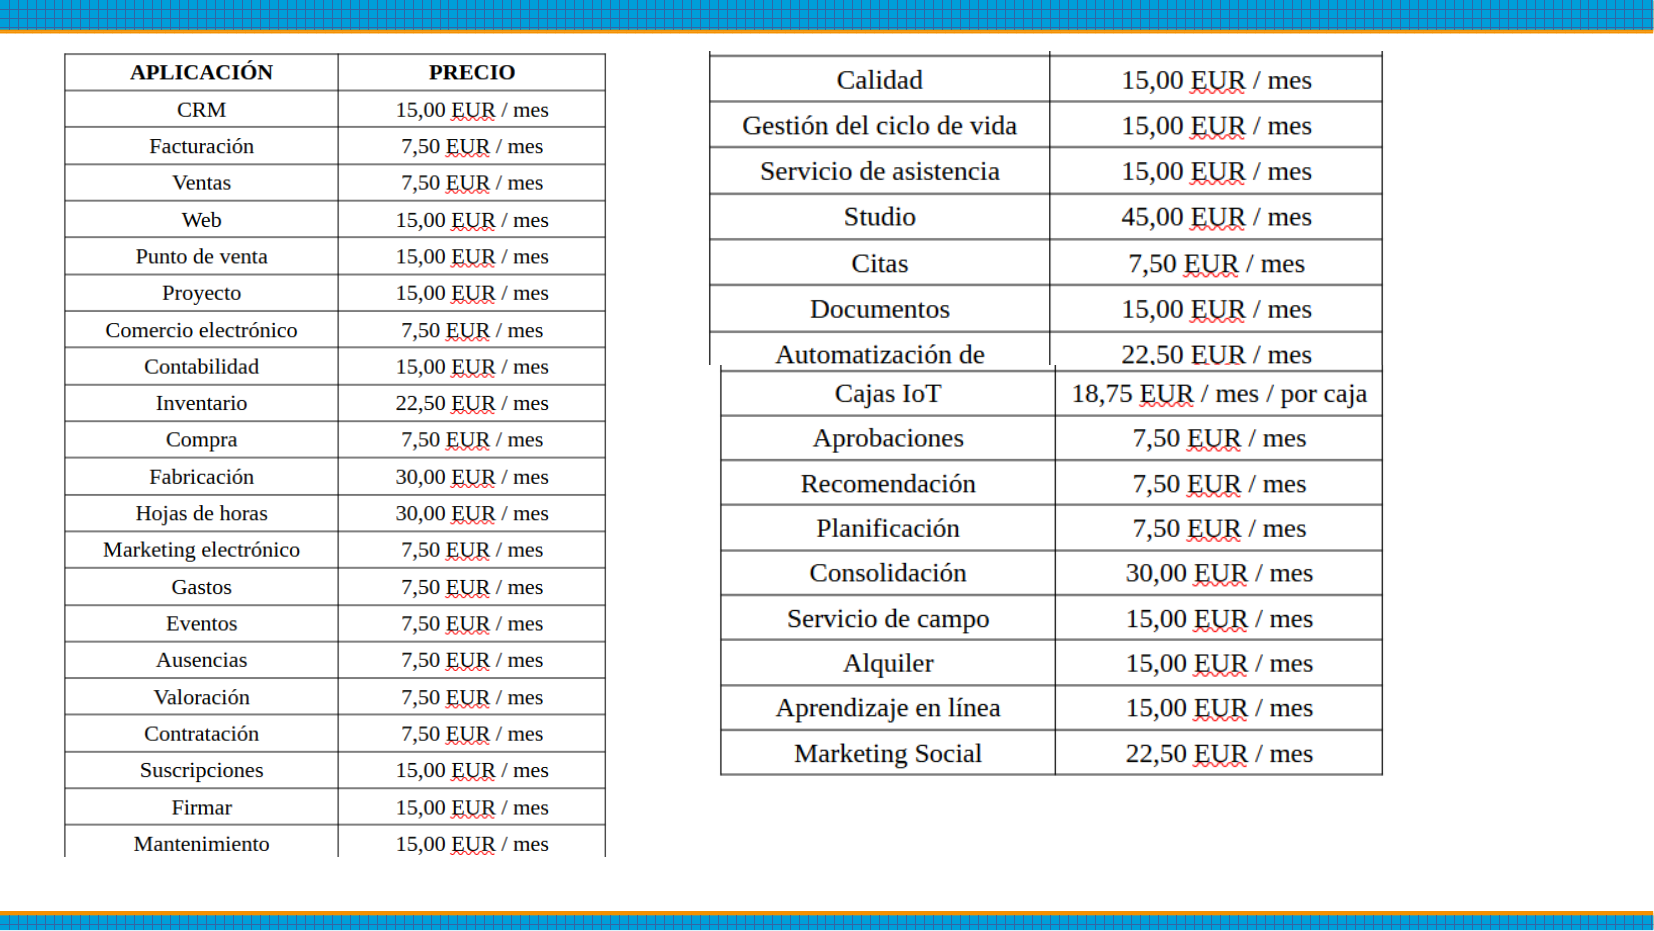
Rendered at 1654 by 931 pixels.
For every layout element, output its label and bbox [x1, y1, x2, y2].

picture [708, 51, 1388, 782]
picture [29, 44, 629, 857]
